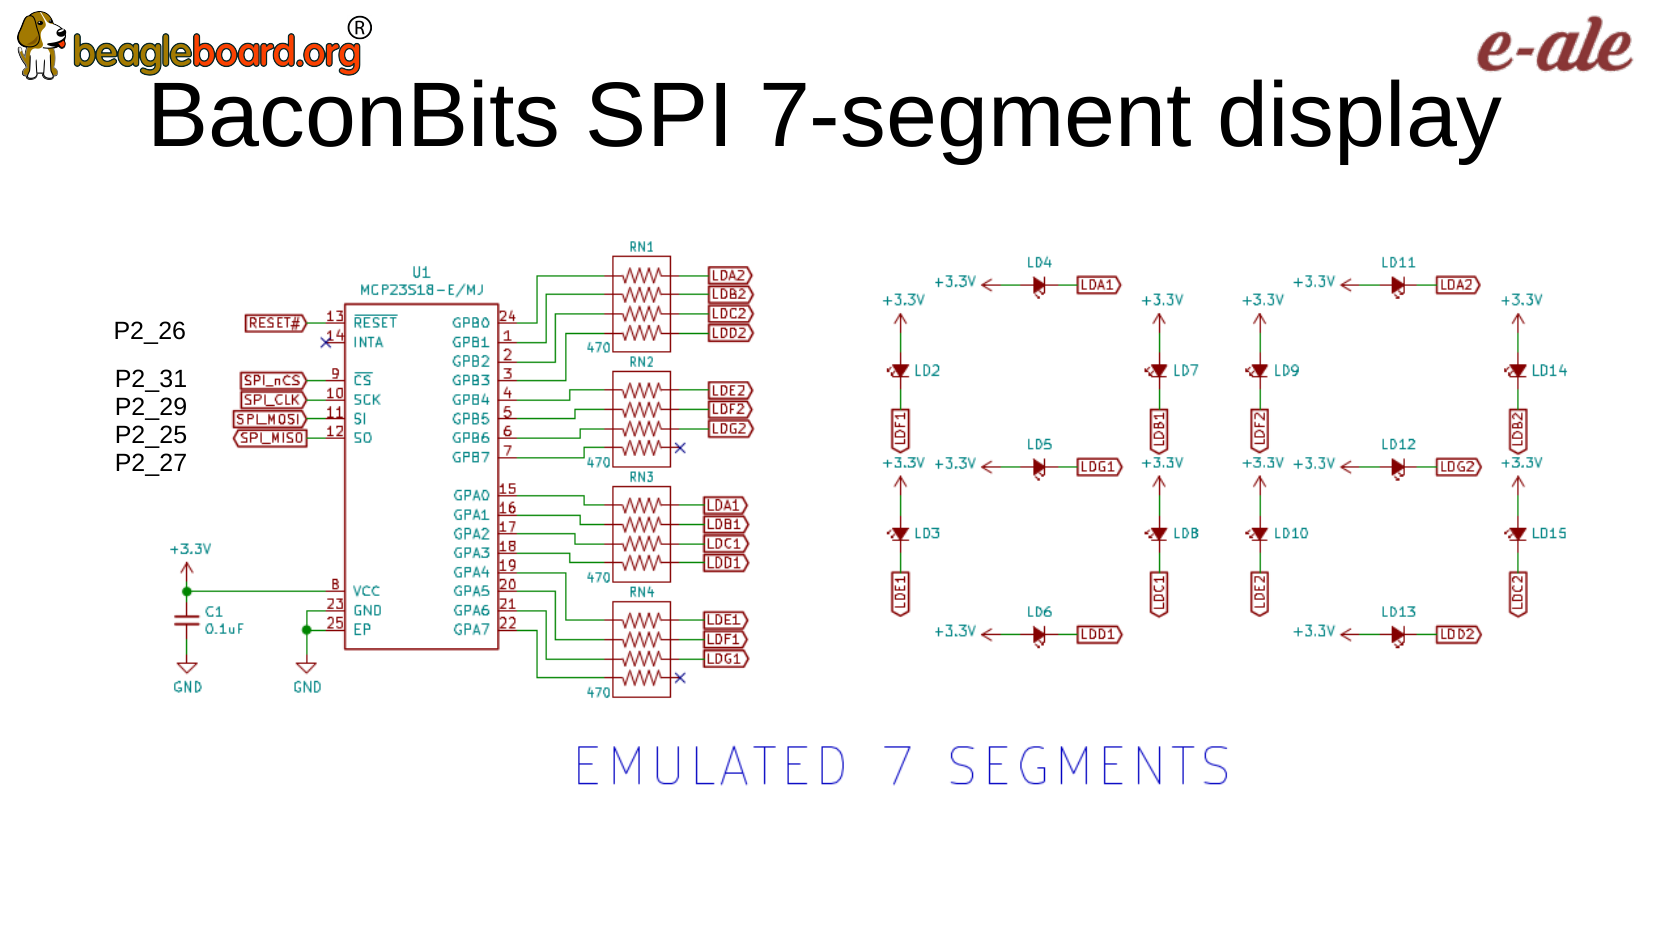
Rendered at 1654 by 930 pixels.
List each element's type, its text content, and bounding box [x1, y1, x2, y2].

picture [1475, 14, 1636, 74]
text_box P2_31 P2_29 P2_25 P2_27 [100, 357, 203, 467]
picture [17, 11, 372, 80]
picture [128, 187, 1600, 834]
title BaconBits SPI 7-segment display [82, 37, 1571, 193]
text_box P2_26 [98, 309, 202, 349]
